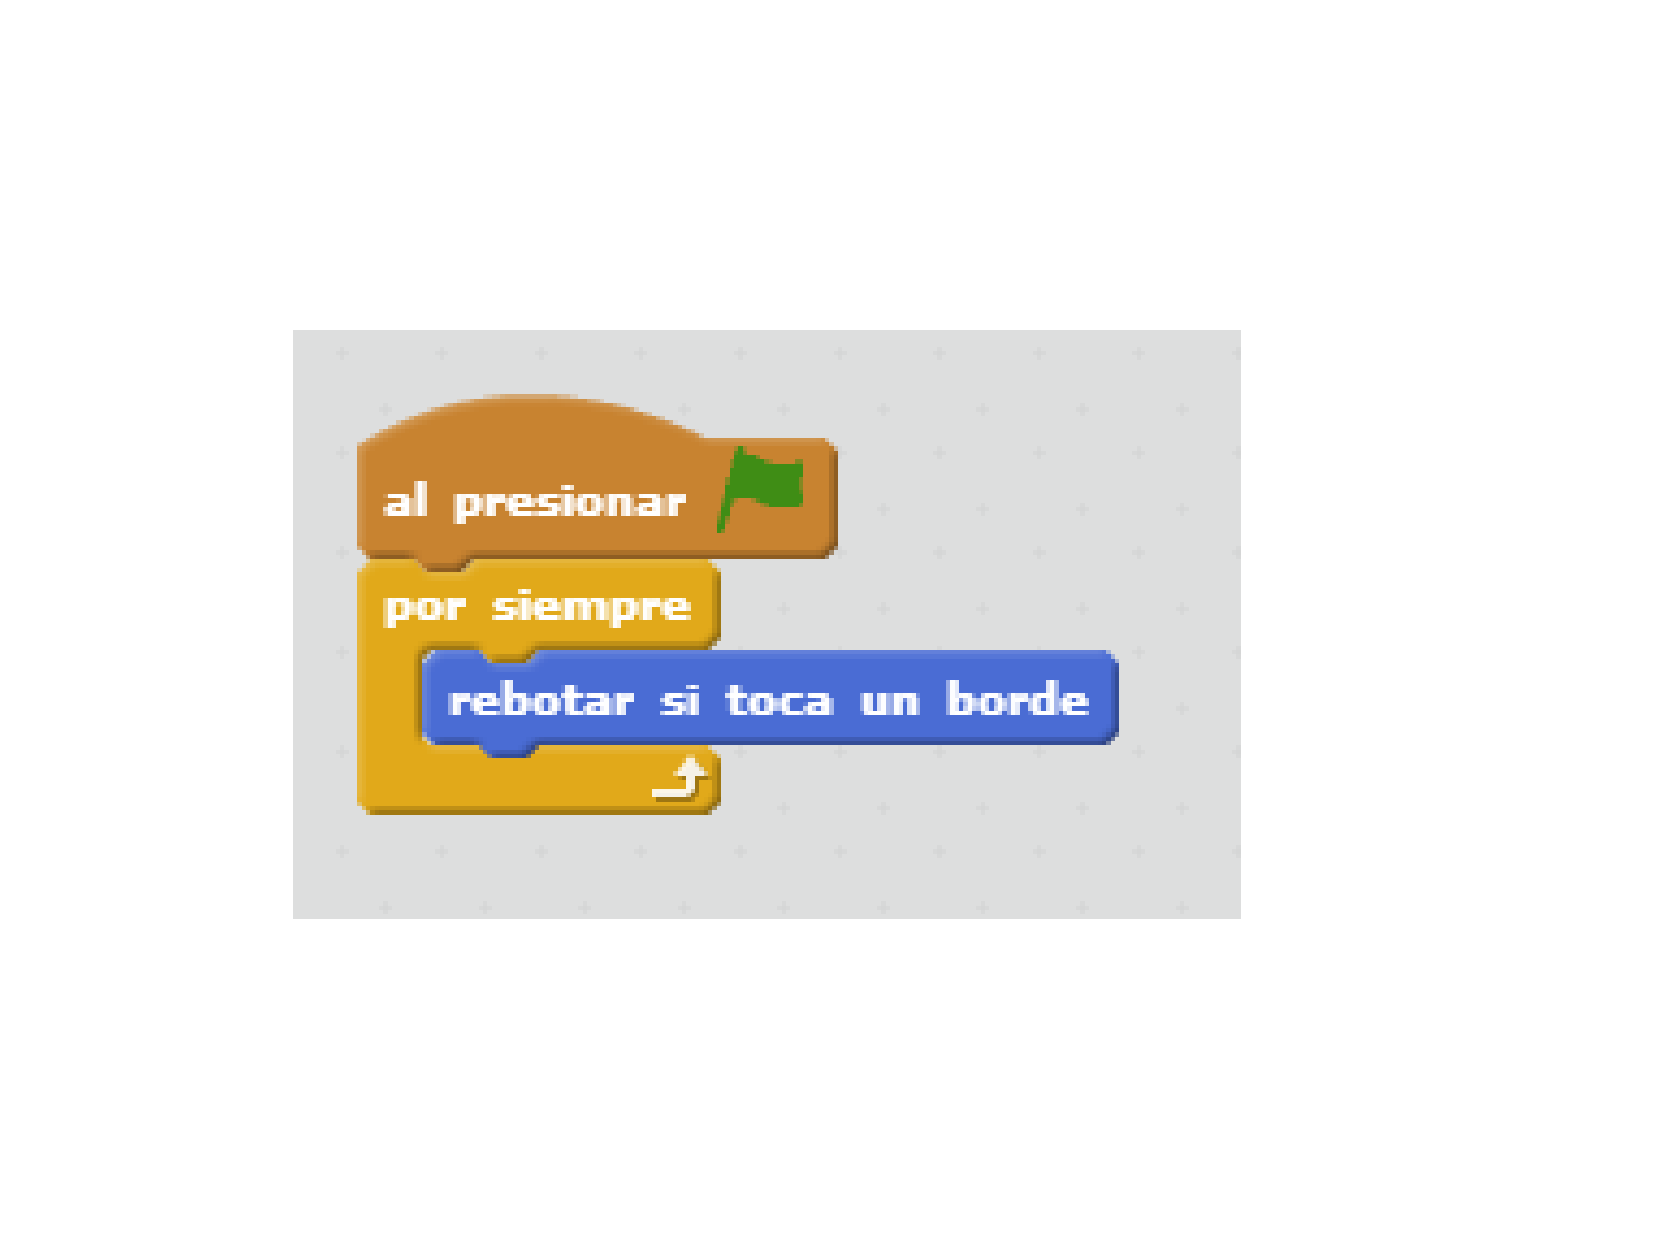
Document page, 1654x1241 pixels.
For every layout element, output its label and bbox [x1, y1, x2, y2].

picture [293, 330, 1241, 919]
